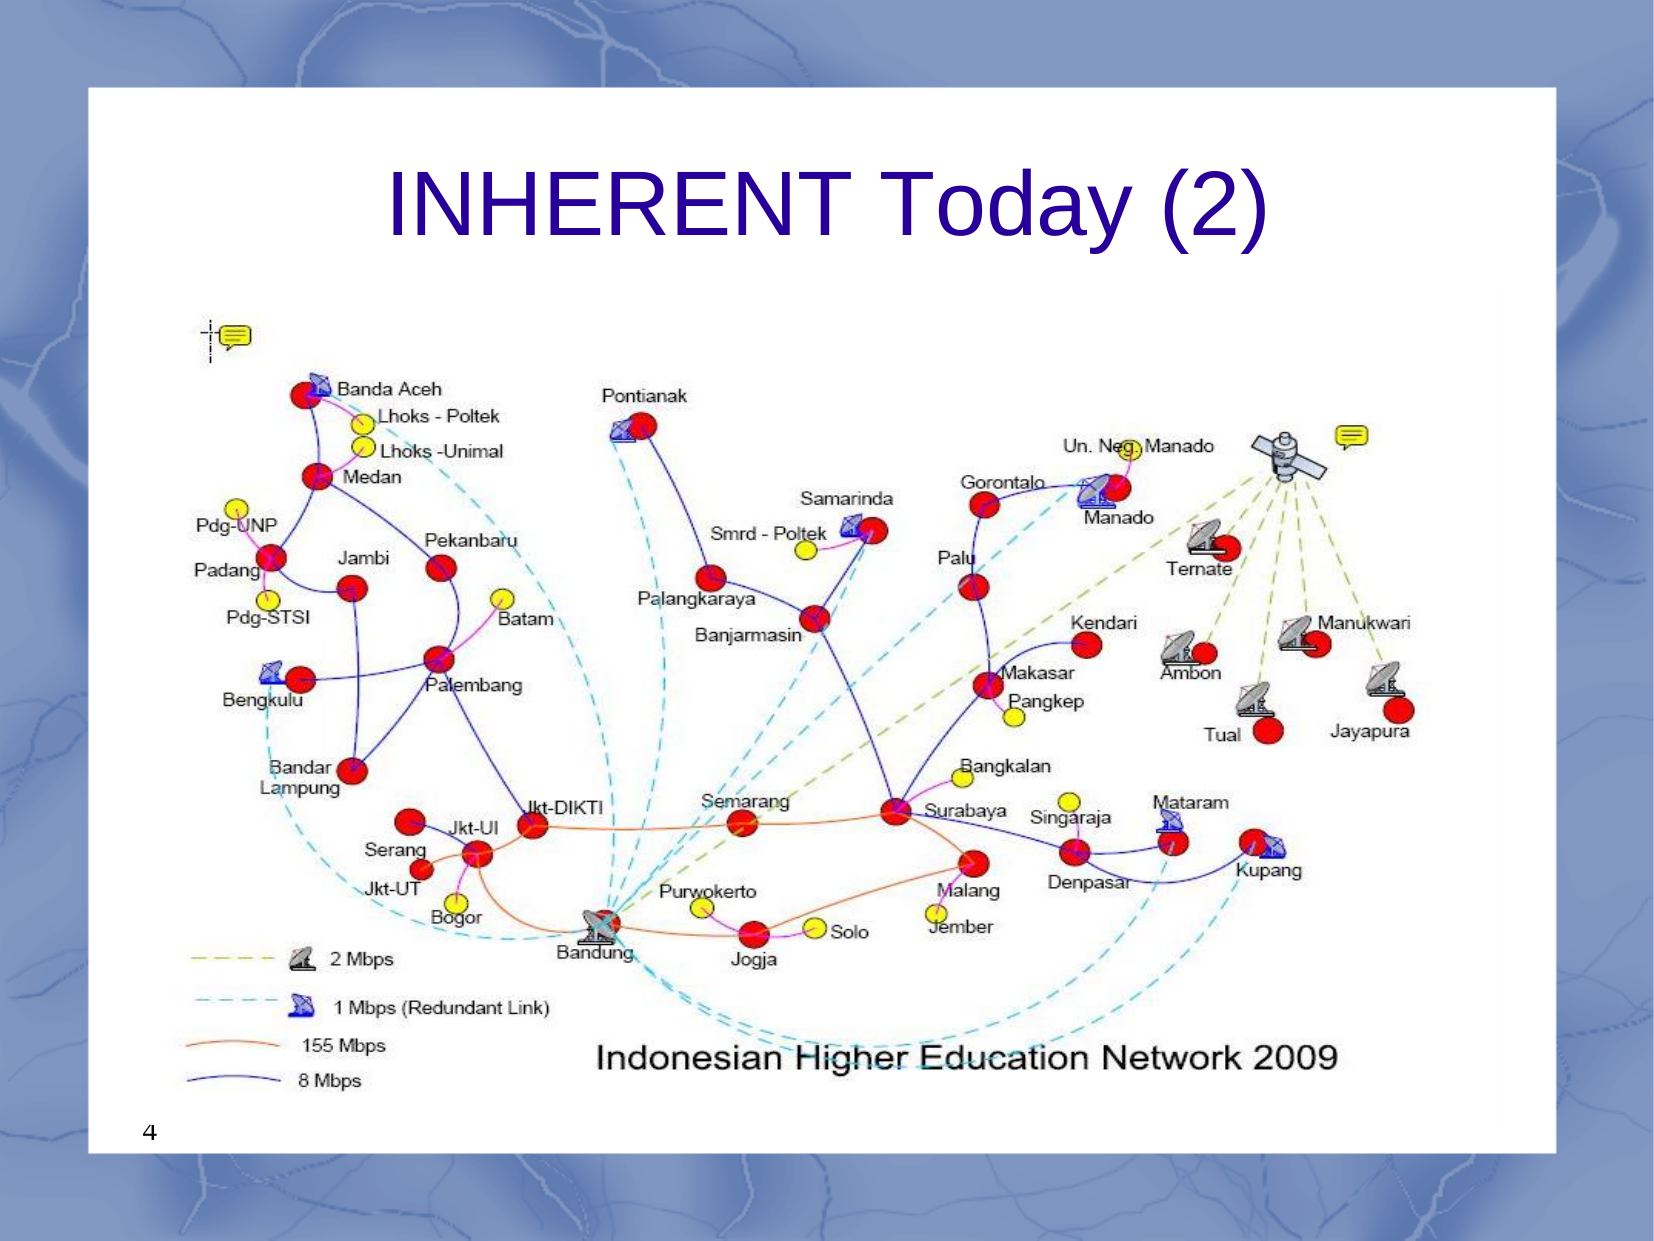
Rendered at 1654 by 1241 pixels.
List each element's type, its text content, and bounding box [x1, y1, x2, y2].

picture [0, 0, 1654, 1241]
title INHERENT Today (2) [120, 107, 1538, 301]
